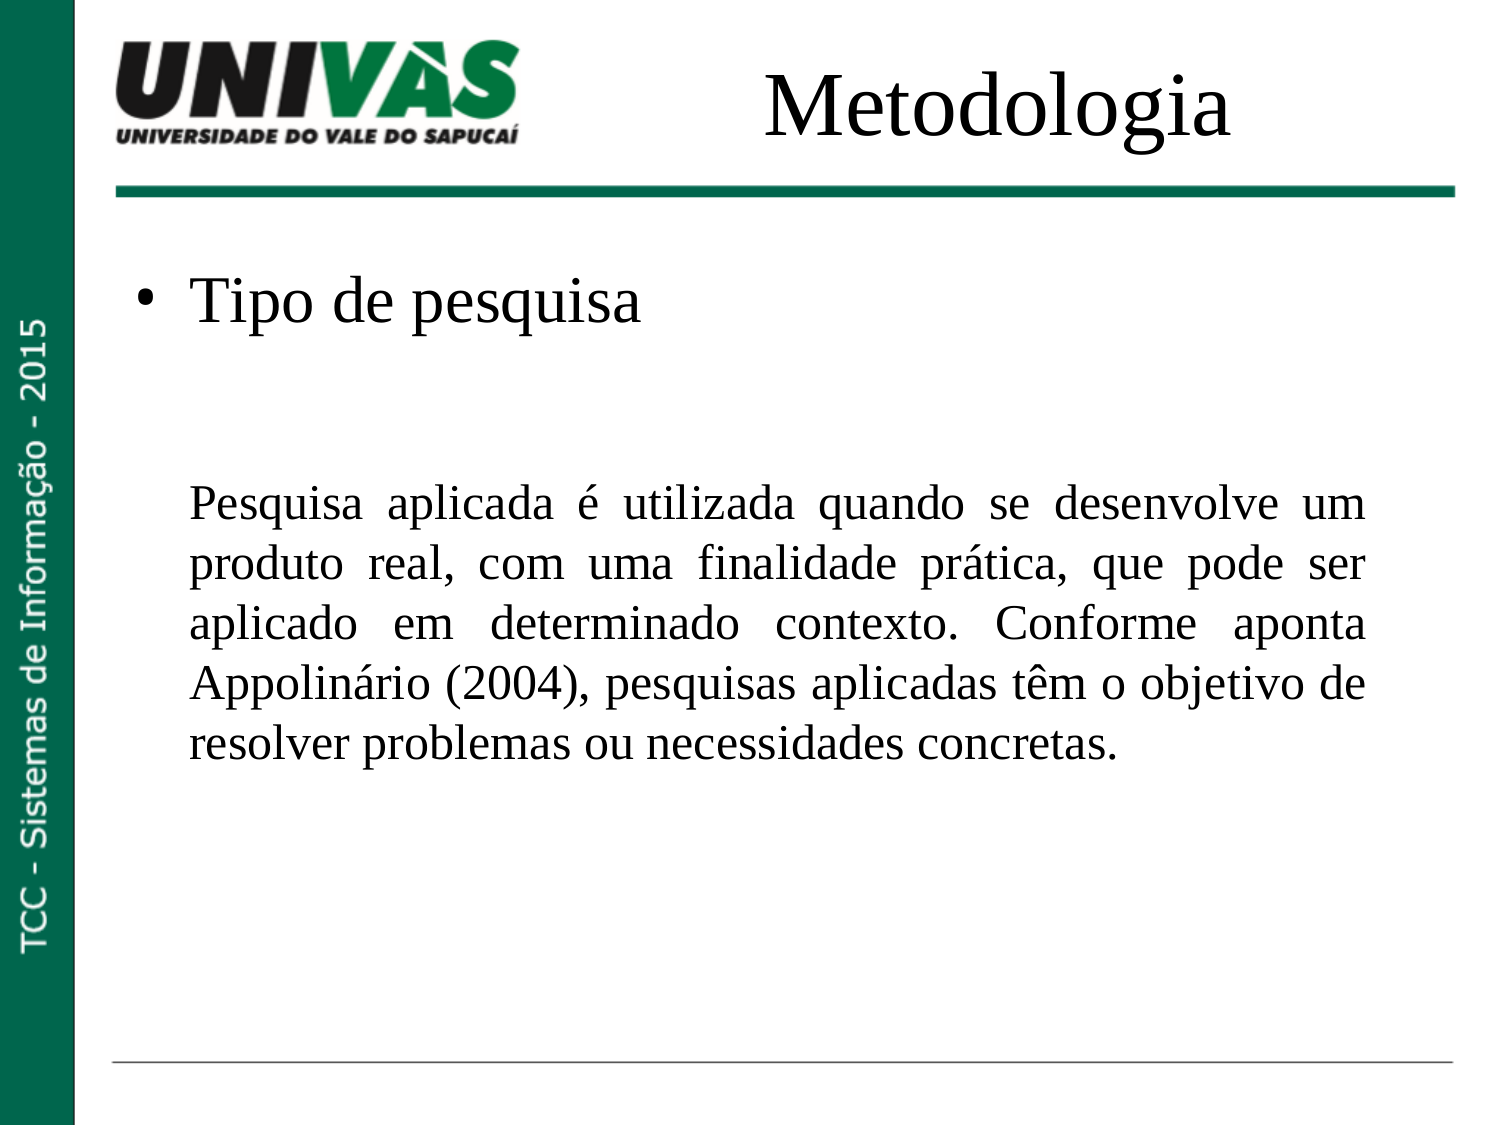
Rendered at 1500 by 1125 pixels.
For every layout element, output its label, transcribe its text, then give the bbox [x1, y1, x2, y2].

title Metodologia [543, 23, 1454, 174]
text_box Tipo de pesquisa Pesquisa aplicada é utilizada quando se desenvolve um produto real, com uma finalidade prática, que pode ser aplicado em determinado contexto. Conforme aponta Appolinário (2004), pesquisas aplicadas têm o objetivo de resolver problemas ou necessidades concretas. [118, 208, 1453, 863]
picture [0, 0, 1500, 1125]
